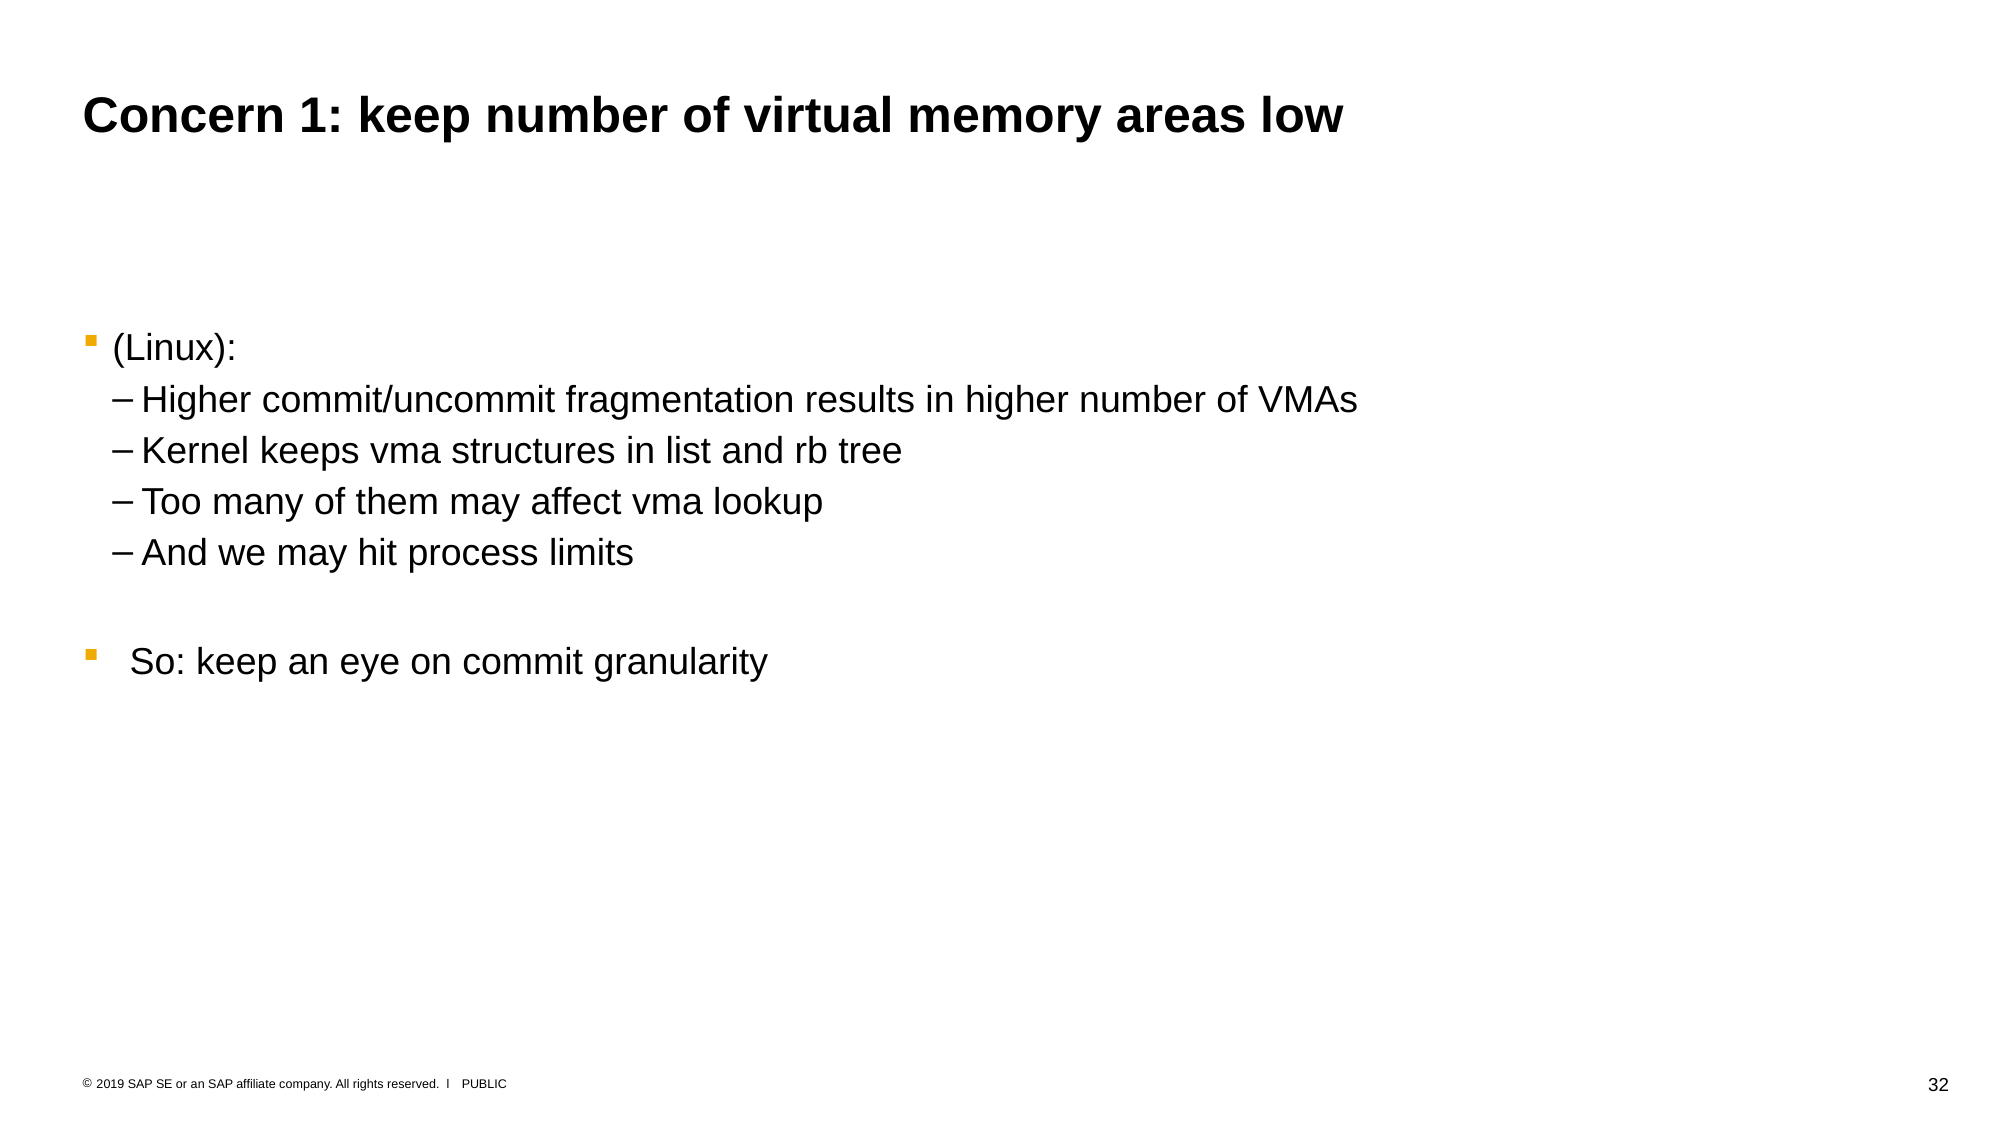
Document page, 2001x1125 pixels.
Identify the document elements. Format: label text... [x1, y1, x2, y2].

list (Linux): Higher commit/uncommit fragmentation results in higher number of VMAs Kernel keeps vma structures in list and rb tree Too many of them may affect vma lookup And we may hit process limits So: keep an eye on commit granularity [82, 265, 1918, 1040]
title Concern 1: keep number of virtual memory areas low [82, 82, 1918, 144]
